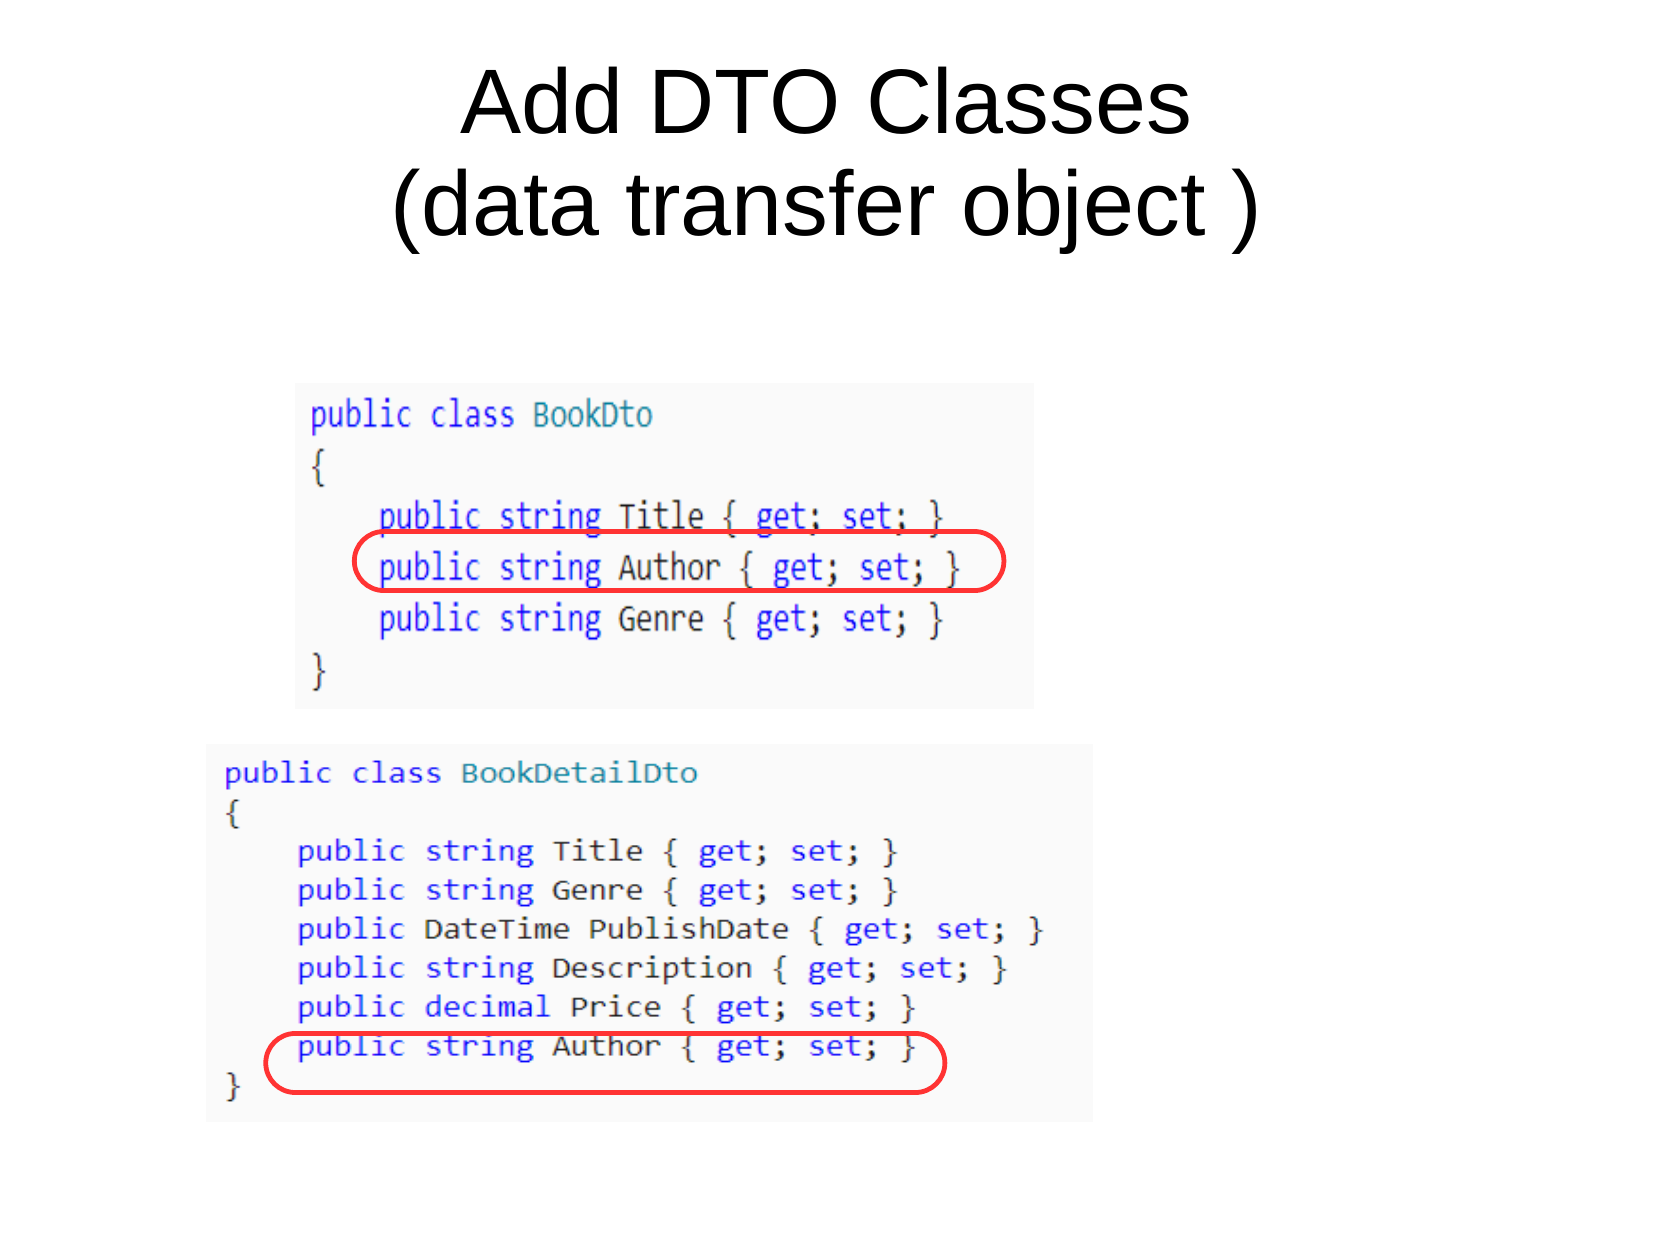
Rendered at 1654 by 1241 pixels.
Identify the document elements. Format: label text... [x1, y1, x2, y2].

title Add DTO Classes (data transfer object ) [82, 49, 1571, 257]
picture [295, 383, 1034, 709]
picture [206, 744, 1093, 1123]
